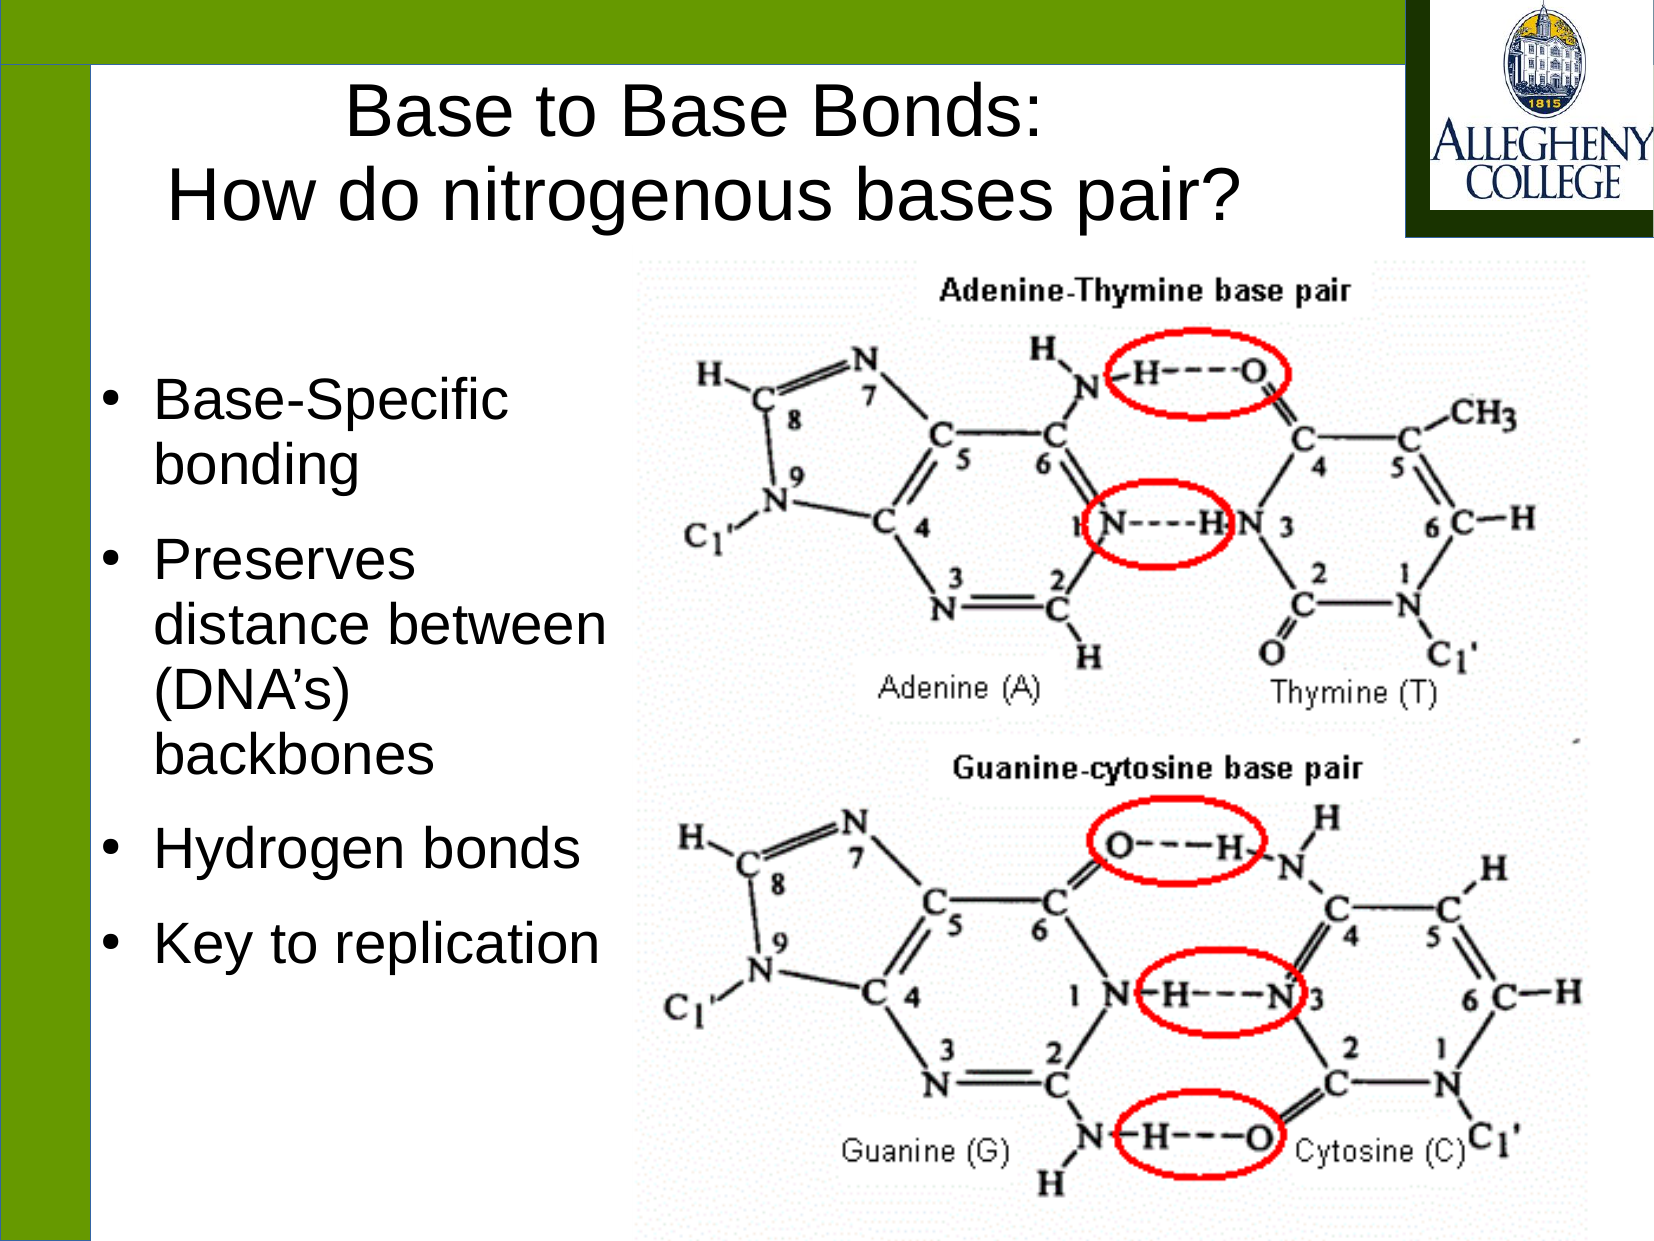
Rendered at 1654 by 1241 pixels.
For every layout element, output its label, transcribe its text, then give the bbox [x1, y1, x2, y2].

picture [631, 245, 1595, 1241]
title Base to Base Bonds: How do nitrogenous bases pair? [153, 65, 1257, 257]
list Base-Specific bonding Preserves distance between (DNA’s) backbones Hydrogen bonds Key to replication [91, 366, 631, 1066]
text_box [0, 0, 1654, 1241]
picture [1430, 0, 1654, 210]
